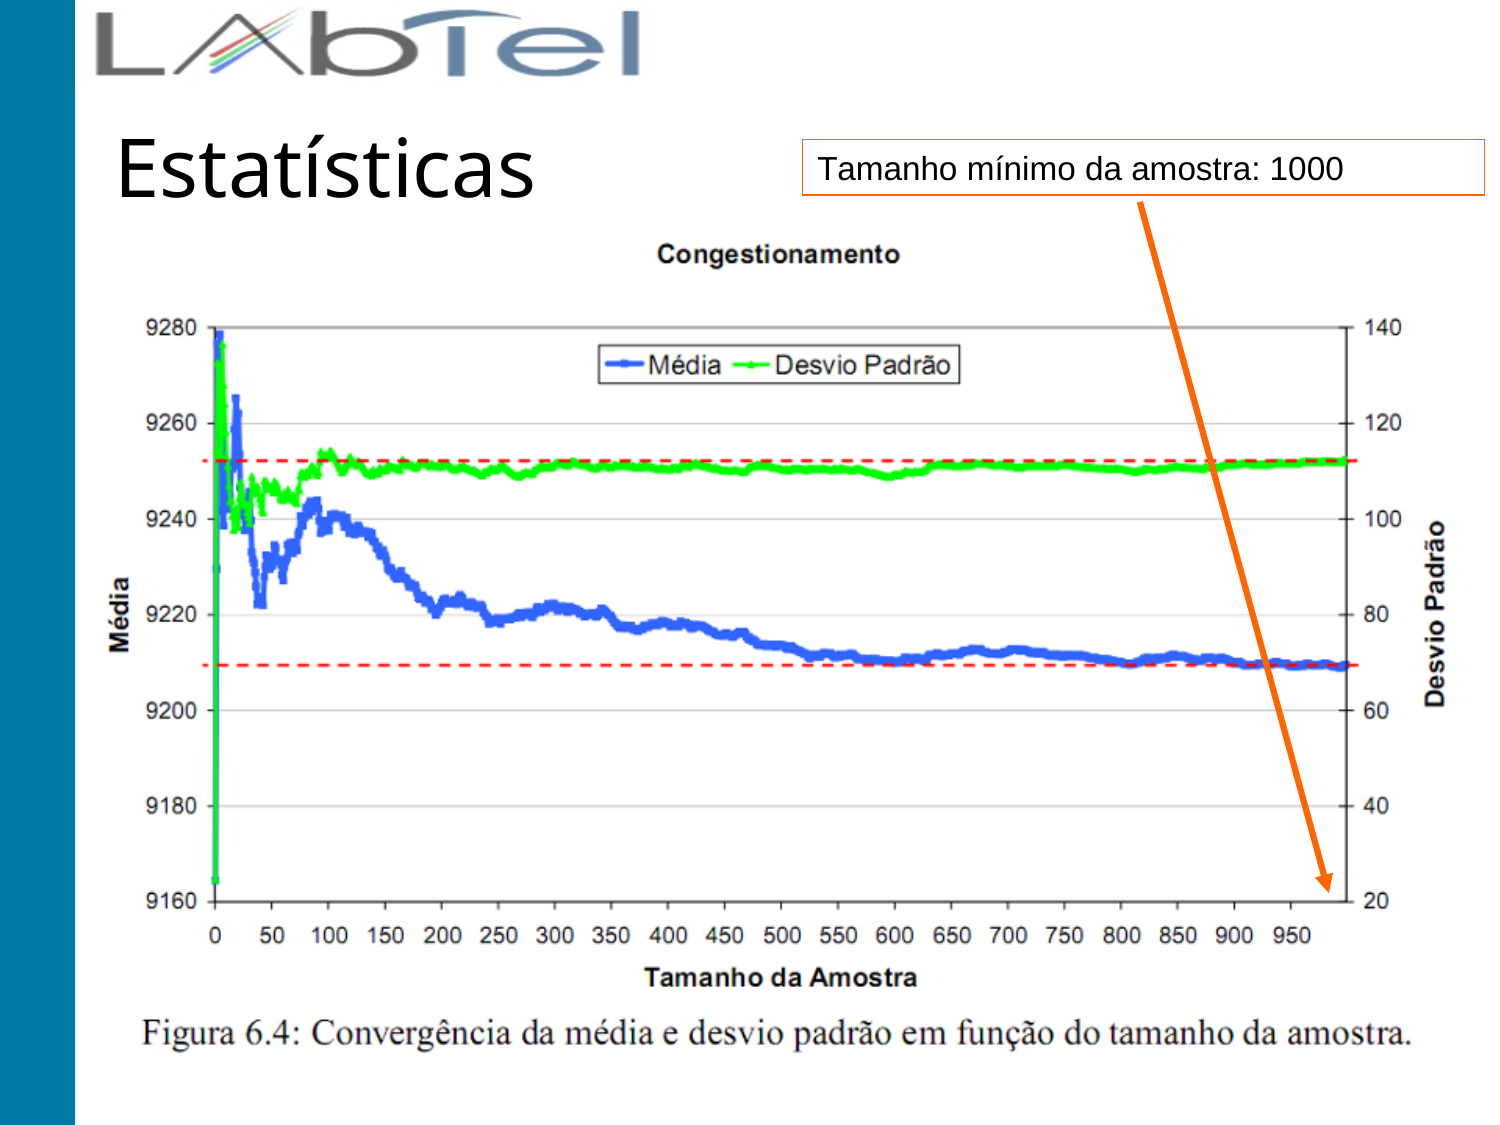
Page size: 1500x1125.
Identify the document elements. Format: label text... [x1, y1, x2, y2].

text_box Estatísticas [99, 104, 1463, 225]
picture [76, 0, 676, 88]
picture [88, 229, 1459, 1059]
text_box Tamanho mínimo da amostra: 1000 [802, 139, 1485, 195]
